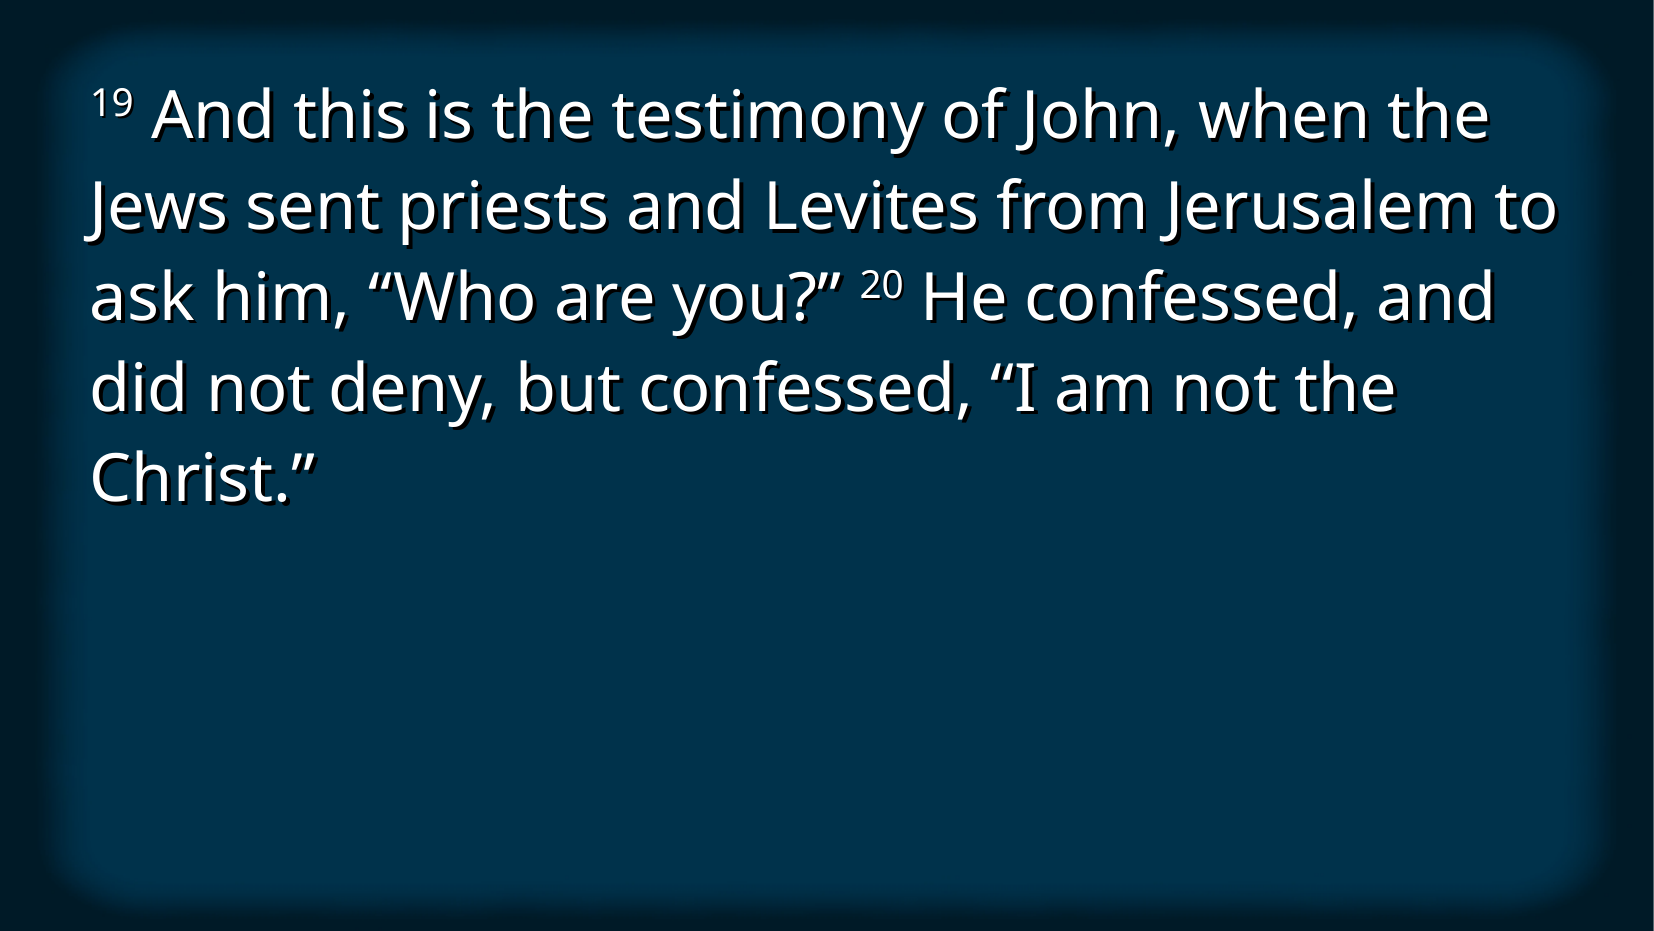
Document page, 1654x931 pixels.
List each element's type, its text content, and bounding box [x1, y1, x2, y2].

text_box 19 And this is the testimony of John, when the Jews sent priests and Levites from Jerusalem to ask him, “Who are you?” 20 He confessed, and did not deny, but confessed, “I am not the Christ.” [75, 60, 1591, 430]
picture [0, 0, 1654, 931]
